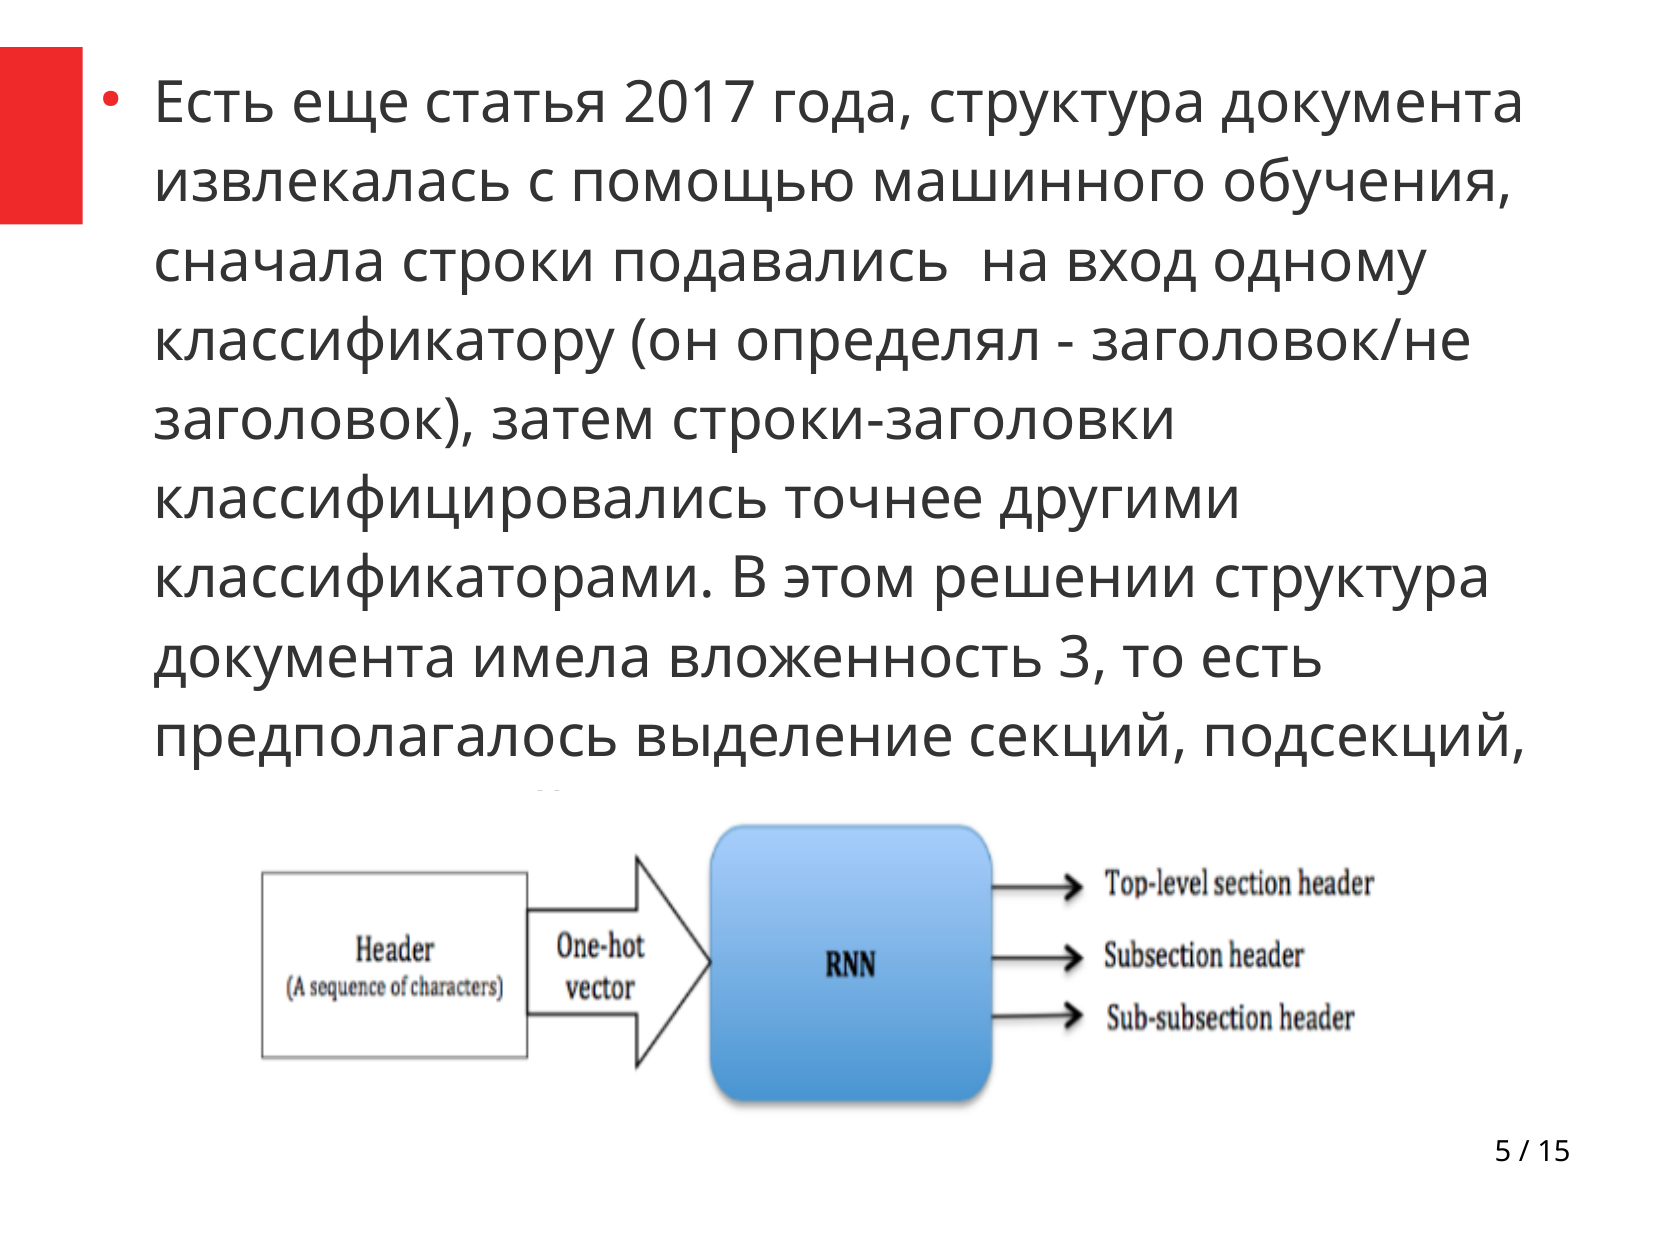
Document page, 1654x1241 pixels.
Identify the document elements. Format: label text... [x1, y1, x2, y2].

picture [153, 791, 1452, 1147]
list Есть еще статья 2017 года, структура документа извлекалась с помощью машинного обучения, сначала строки подавались на вход одному классификатору (он определял - заголовок/не заголовок), затем строки-заголовки классифицировались точнее другими классификаторами. В этом решении структура документа имела вложенность 3, то есть предполагалось выделение секций, подсекций, подподсекций. [82, 60, 1619, 780]
